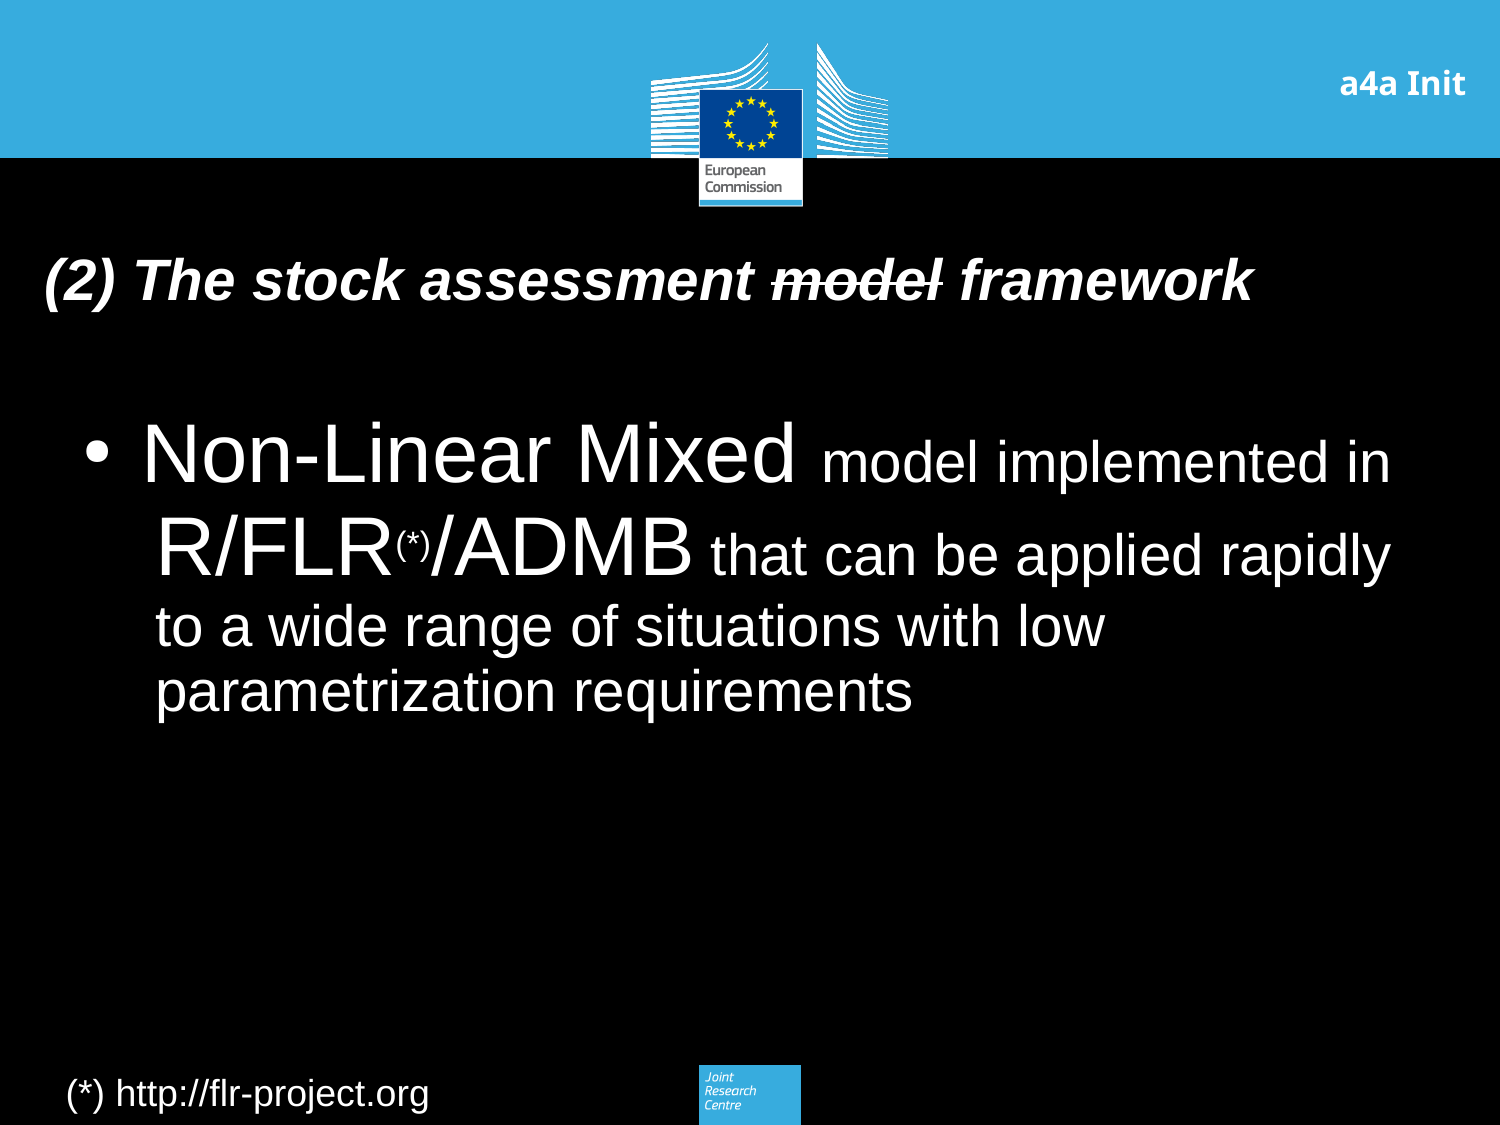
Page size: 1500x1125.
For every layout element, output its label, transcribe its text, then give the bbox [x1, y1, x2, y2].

picture [699, 1065, 801, 1125]
text_box (*) http://flr-project.org [50, 1065, 606, 1122]
picture [651, 42, 888, 207]
text_box (2) The stock assessment model framework Non-Linear Mixed model implemented in R/FLR(*)/ADMB that can be applied rapidly to a wide range of situations with low parametrization requirements [30, 239, 1418, 1036]
title a4a Init [1091, 29, 1482, 136]
